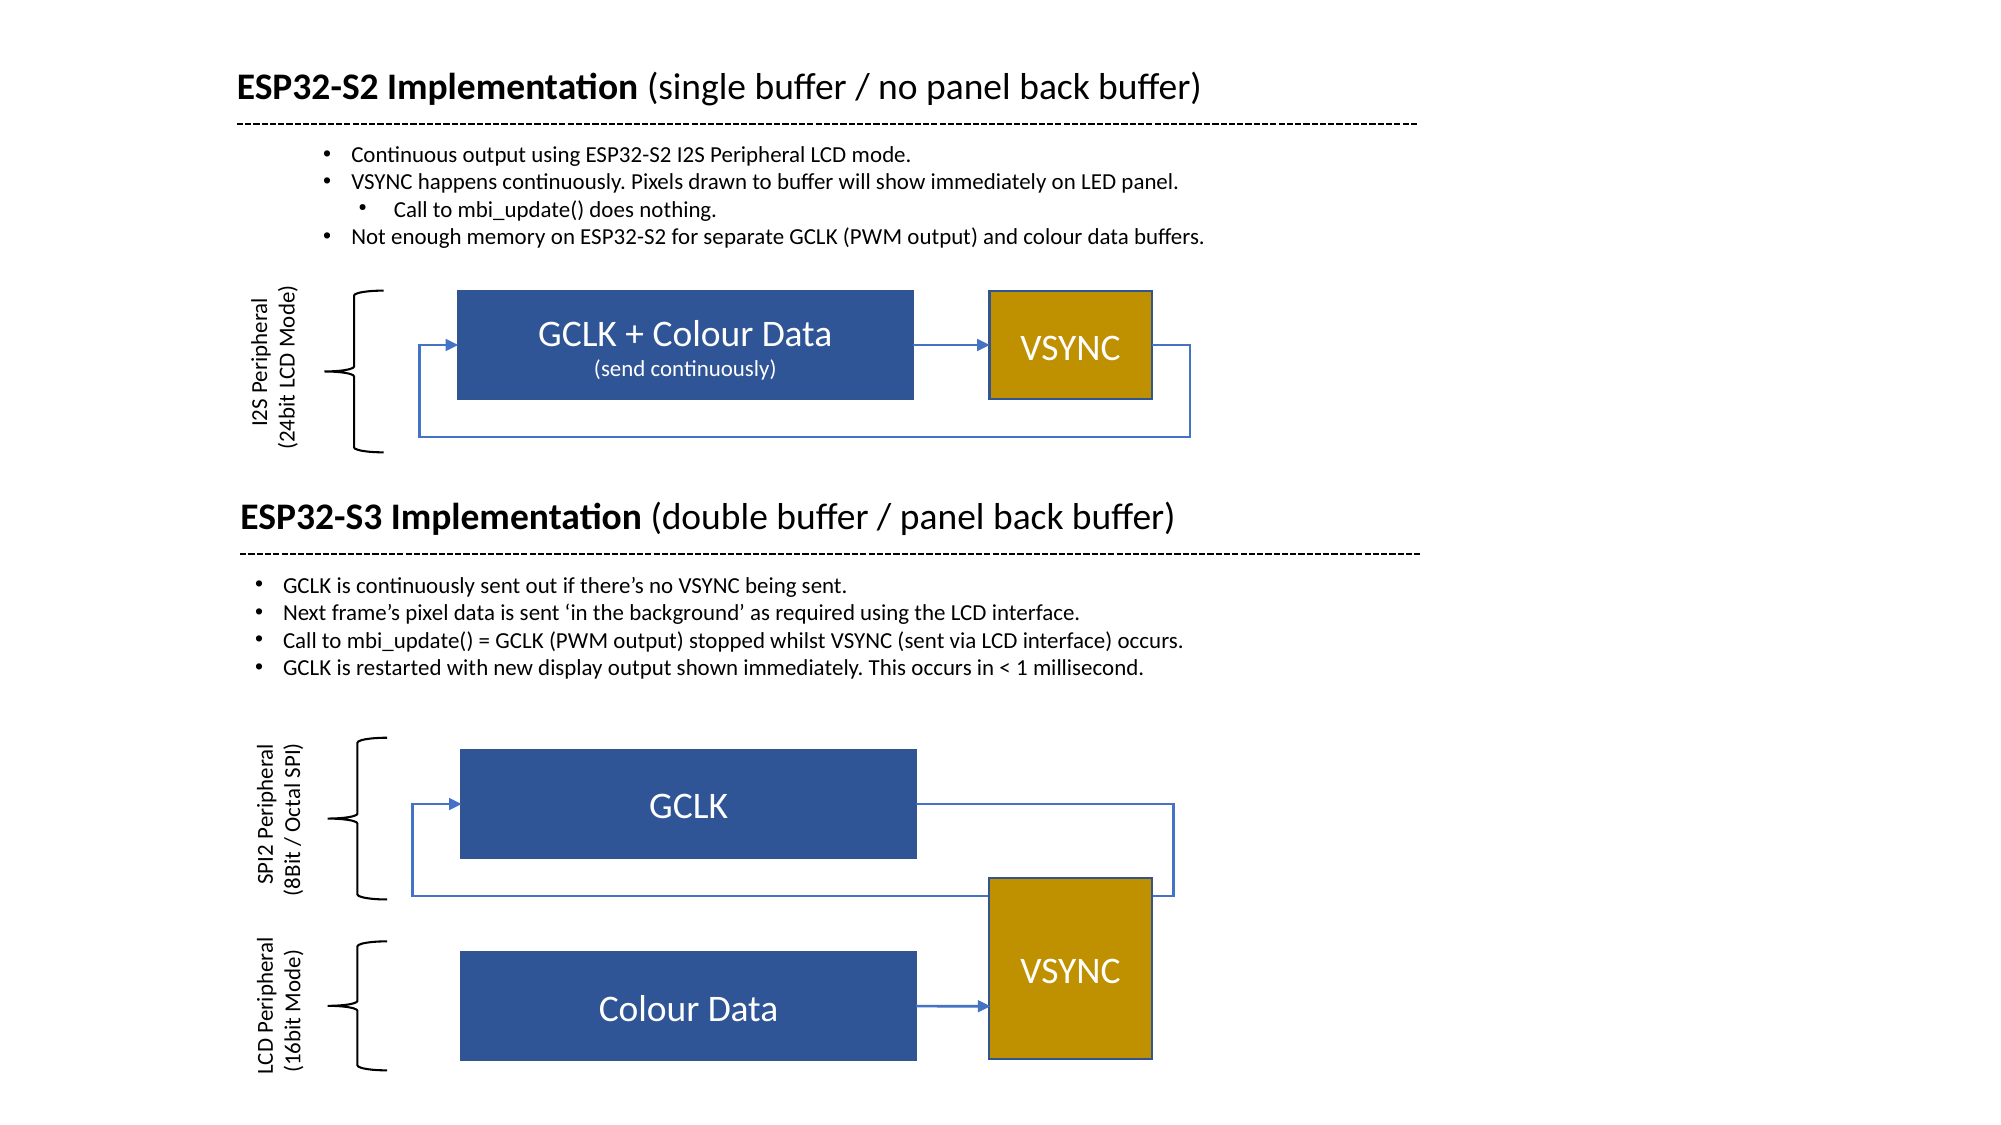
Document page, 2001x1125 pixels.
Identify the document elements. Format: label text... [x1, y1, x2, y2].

text_box Continuous output using ESP32-S2 I2S Peripheral LCD mode. VSYNC happens continuously. Pixels drawn to buffer will show immediately on LED panel. Call to mbi_update() does nothing. Not enough memory on ESP32-S2 for separate GCLK (PWM output) and colour data buffers. [308, 132, 1222, 257]
text_box GCLK [461, 749, 916, 859]
text_box ESP32-S2 Implementation (single buffer / no panel back buffer) [222, 54, 1477, 115]
text_box VSYNC [989, 877, 1152, 1059]
text_box LCD Peripheral (16bit Mode) [242, 922, 313, 1090]
text_box SPI2 Peripheral (8Bit / Octal SPI) [242, 717, 313, 911]
text_box Colour Data [461, 951, 916, 1061]
text_box VSYNC [989, 290, 1152, 400]
text_box I2S Peripheral (24bit LCD Mode) [236, 259, 307, 465]
text_box GCLK + Colour Data (send continuously) [458, 290, 913, 400]
text_box GCLK is continuously sent out if there’s no VSYNC being sent. Next frame’s pixel data is sent ‘in the background’ as required using the LCD interface. Call to mbi_update() = GCLK (PWM output) stopped whilst VSYNC (sent via LCD interface) occurs. GCLK is restarted with new display output shown immediately. This occurs in < 1 millisecond. [240, 562, 1388, 688]
text_box ESP32-S3 Implementation (double buffer / panel back buffer) [225, 484, 1388, 545]
